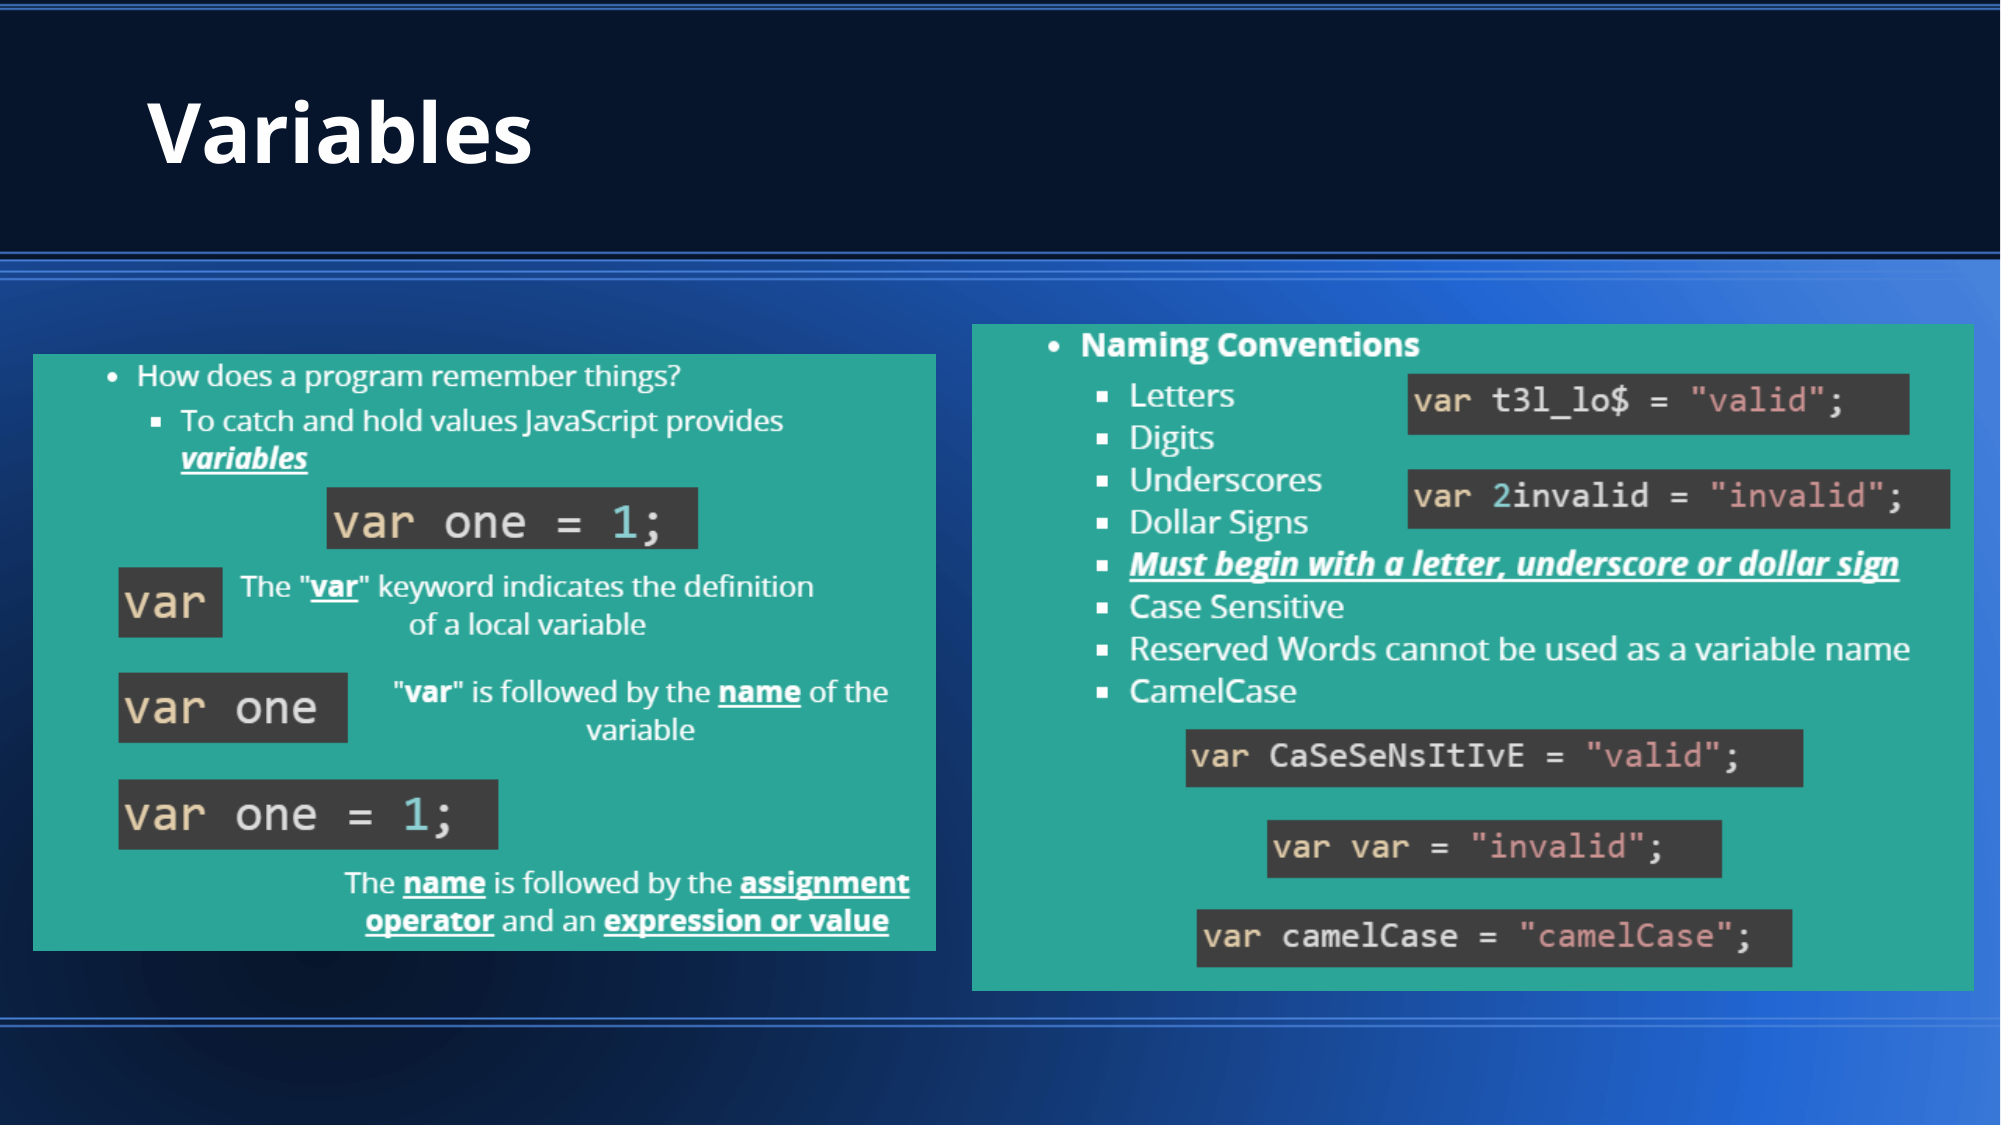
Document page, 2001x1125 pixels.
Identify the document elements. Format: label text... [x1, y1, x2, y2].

picture [0, 0, 2001, 1125]
title Variables [132, 73, 1868, 233]
